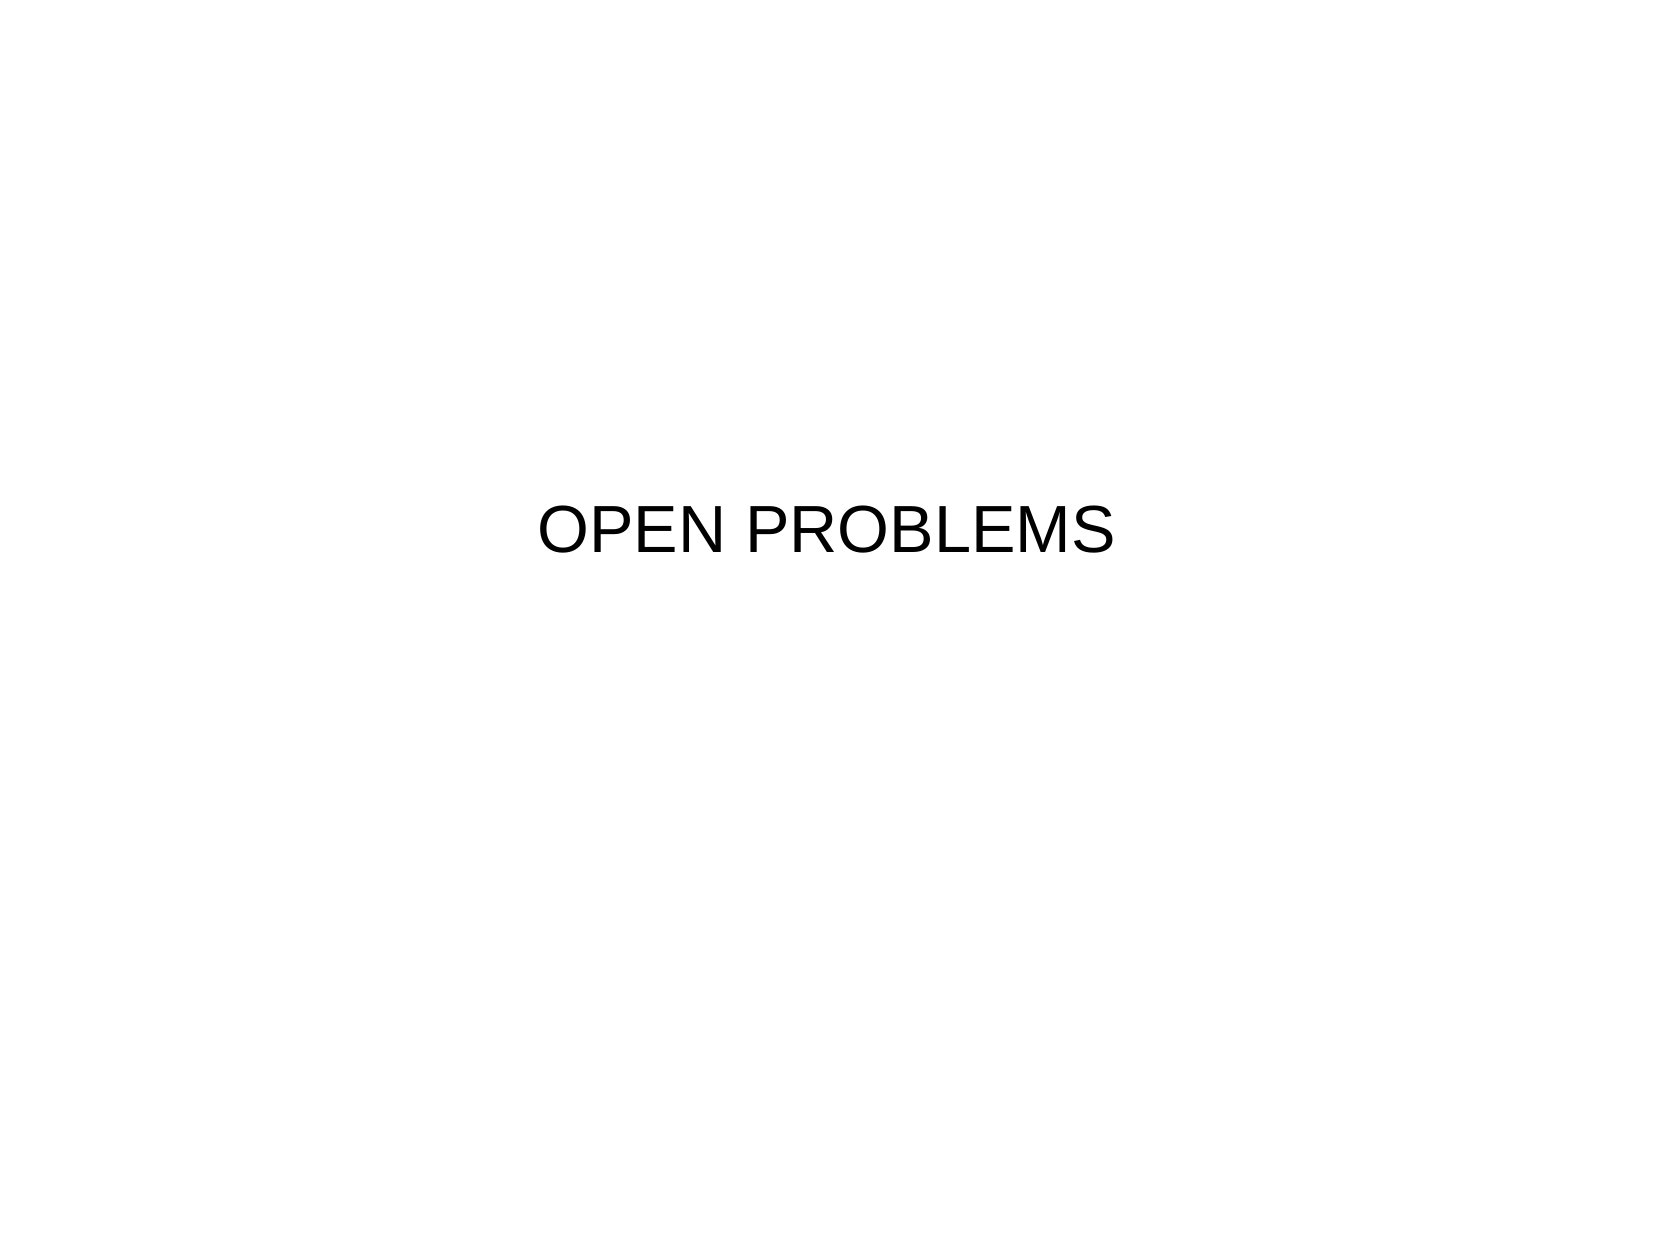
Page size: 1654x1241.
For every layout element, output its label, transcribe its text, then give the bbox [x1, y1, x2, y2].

subtitle OPEN PROBLEMS [82, 49, 1571, 1010]
